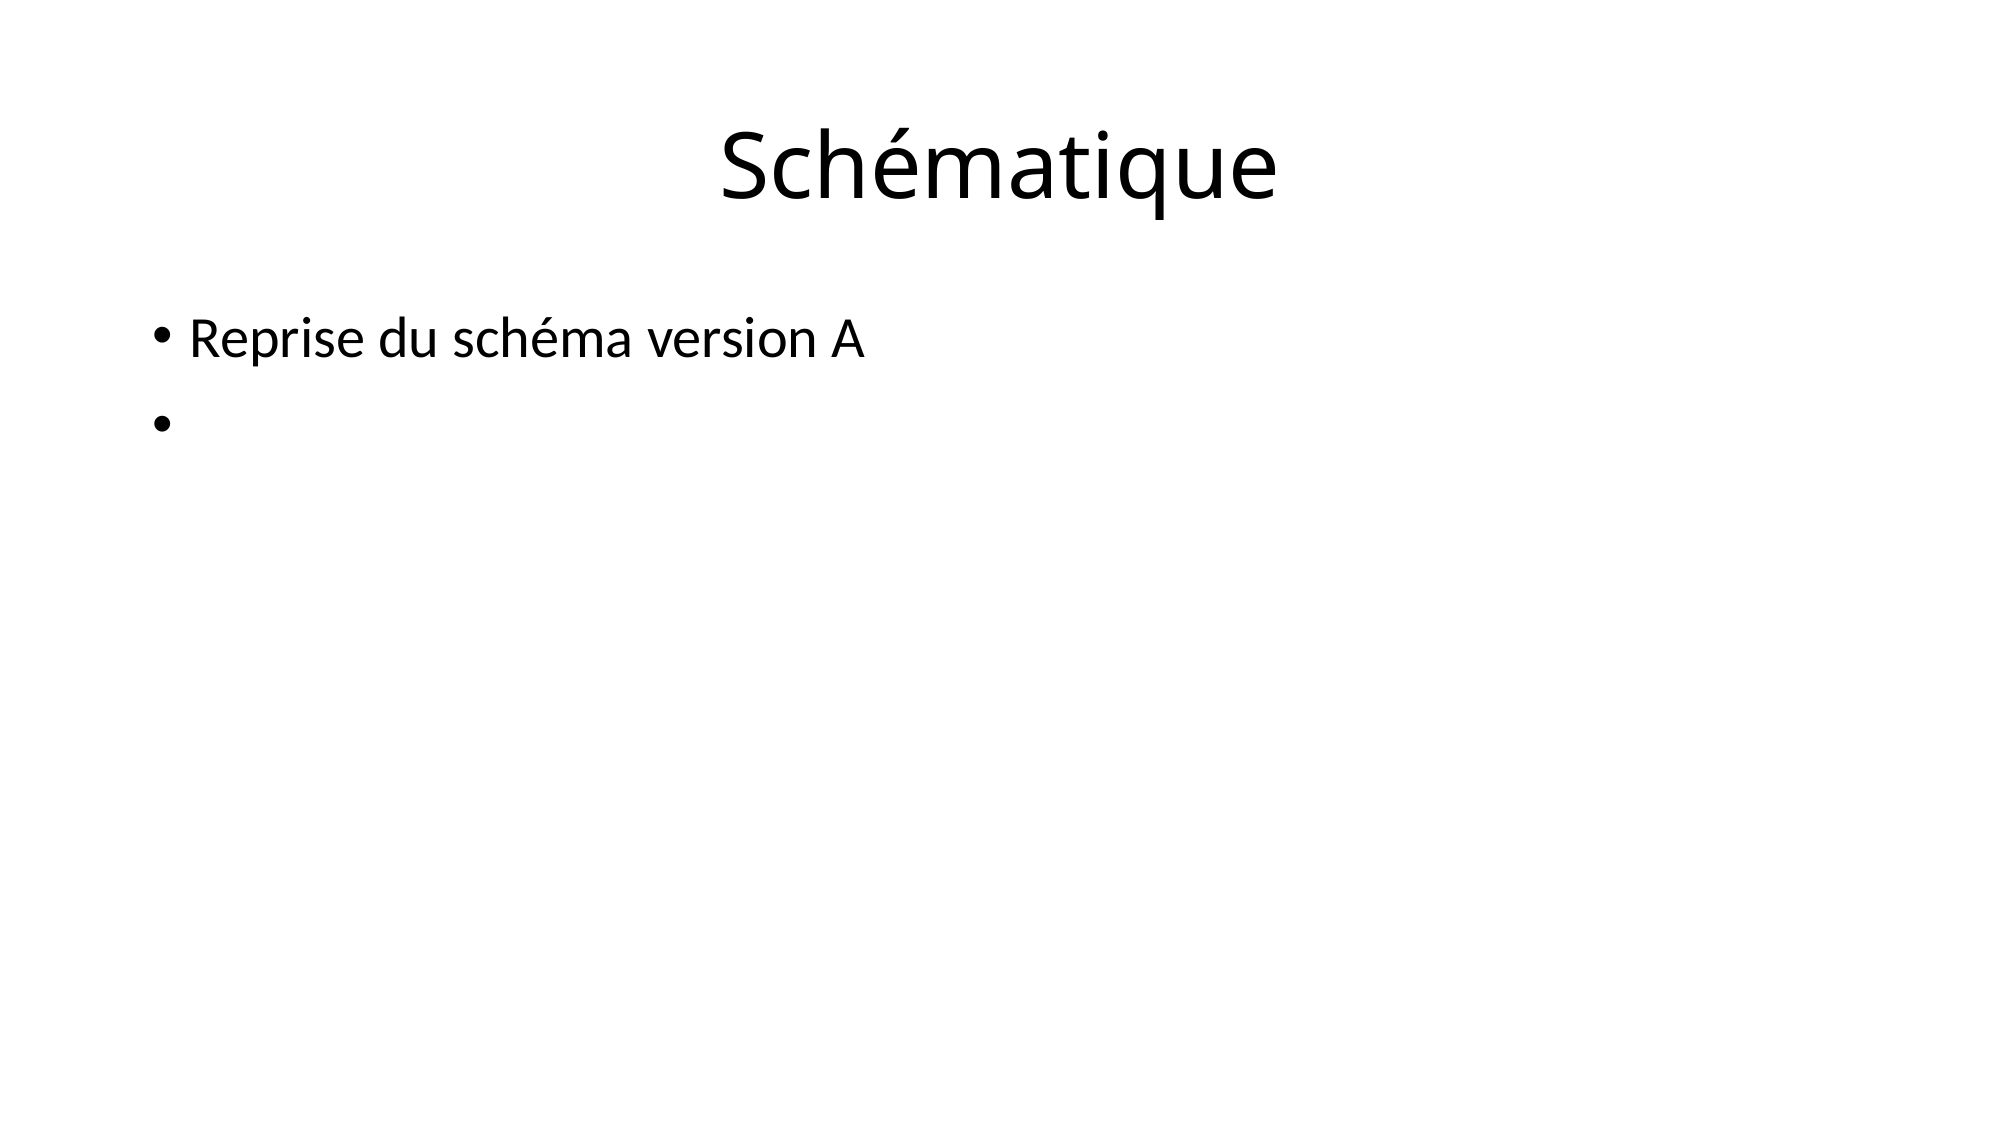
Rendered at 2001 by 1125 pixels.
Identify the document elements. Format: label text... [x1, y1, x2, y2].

title Schématique [137, 59, 1863, 278]
list Reprise du schéma version A [137, 299, 1863, 1014]
